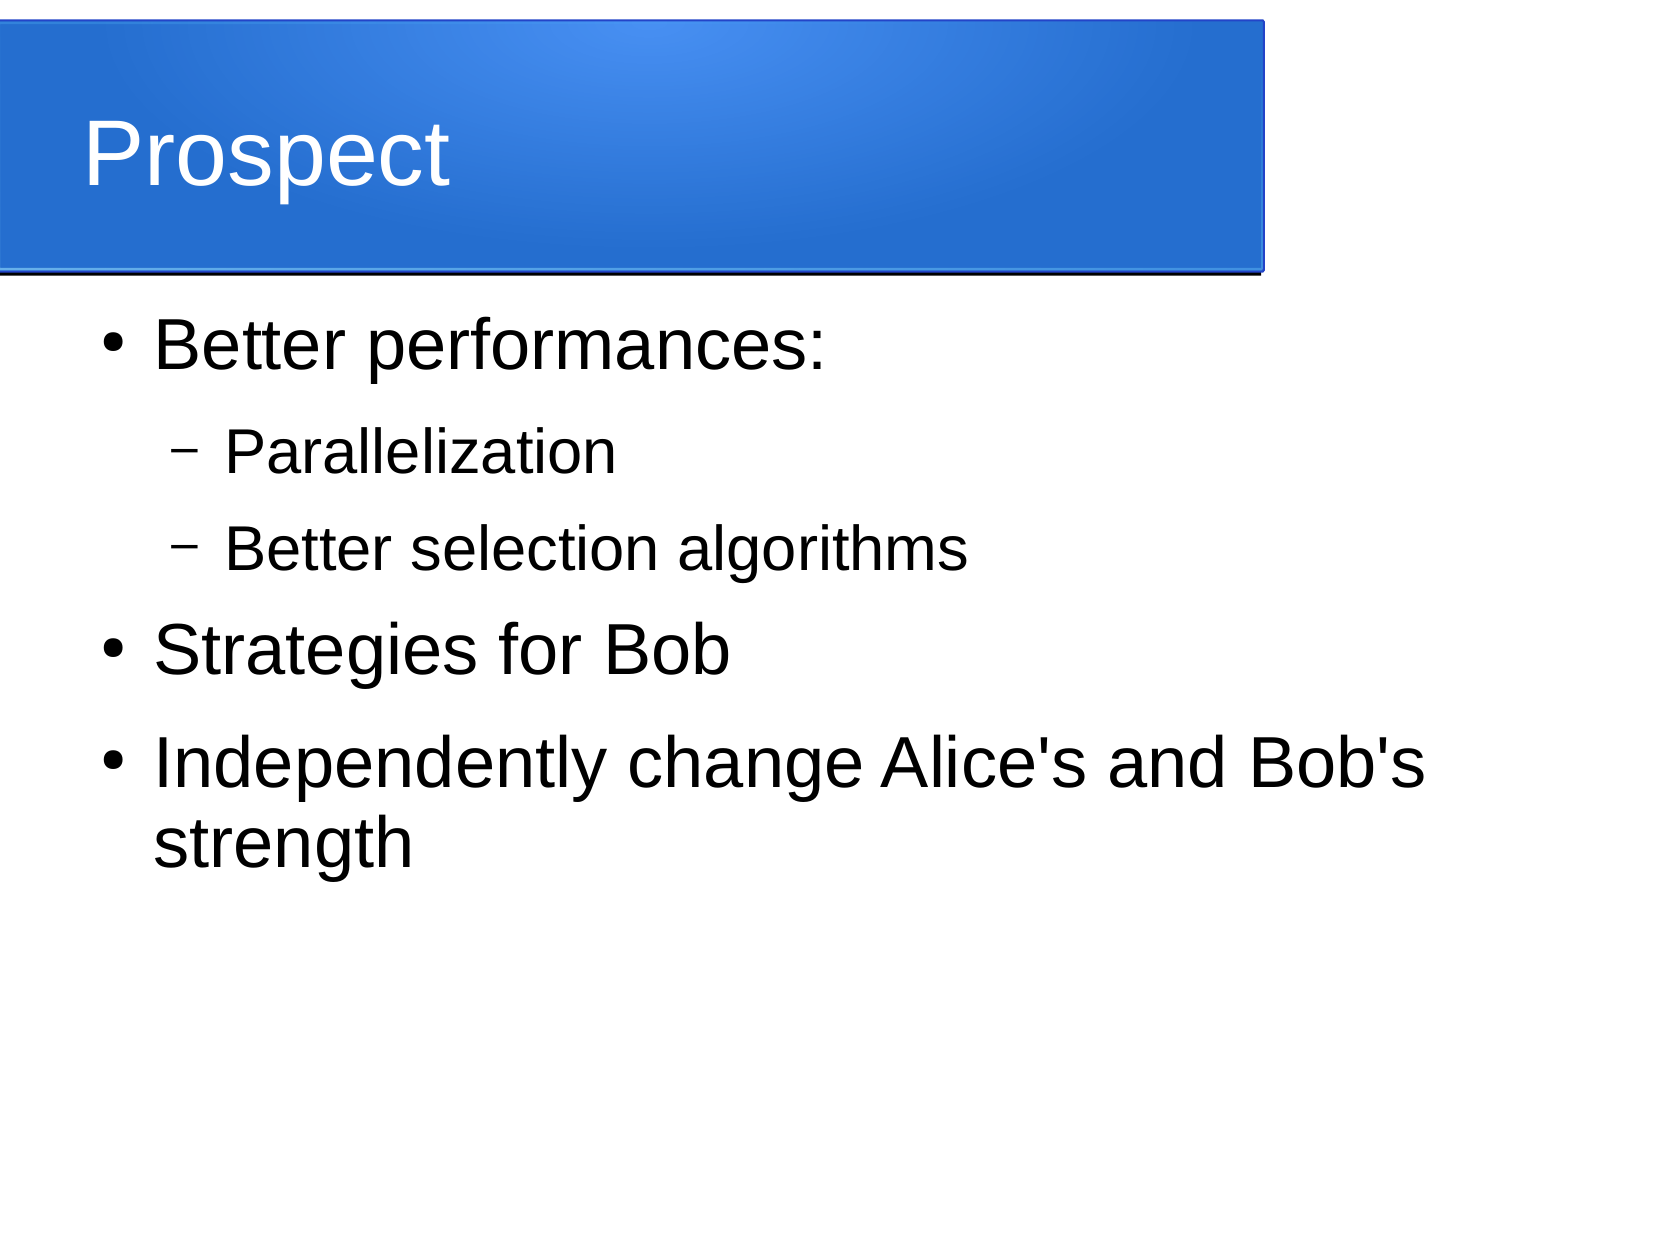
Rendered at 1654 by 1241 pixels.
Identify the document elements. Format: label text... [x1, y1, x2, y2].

title Prospect [82, 49, 1250, 257]
list Better performances: Parallelization Better selection algorithms Strategies for Bob Independently change Alice's and Bob's strength [82, 290, 1538, 1010]
